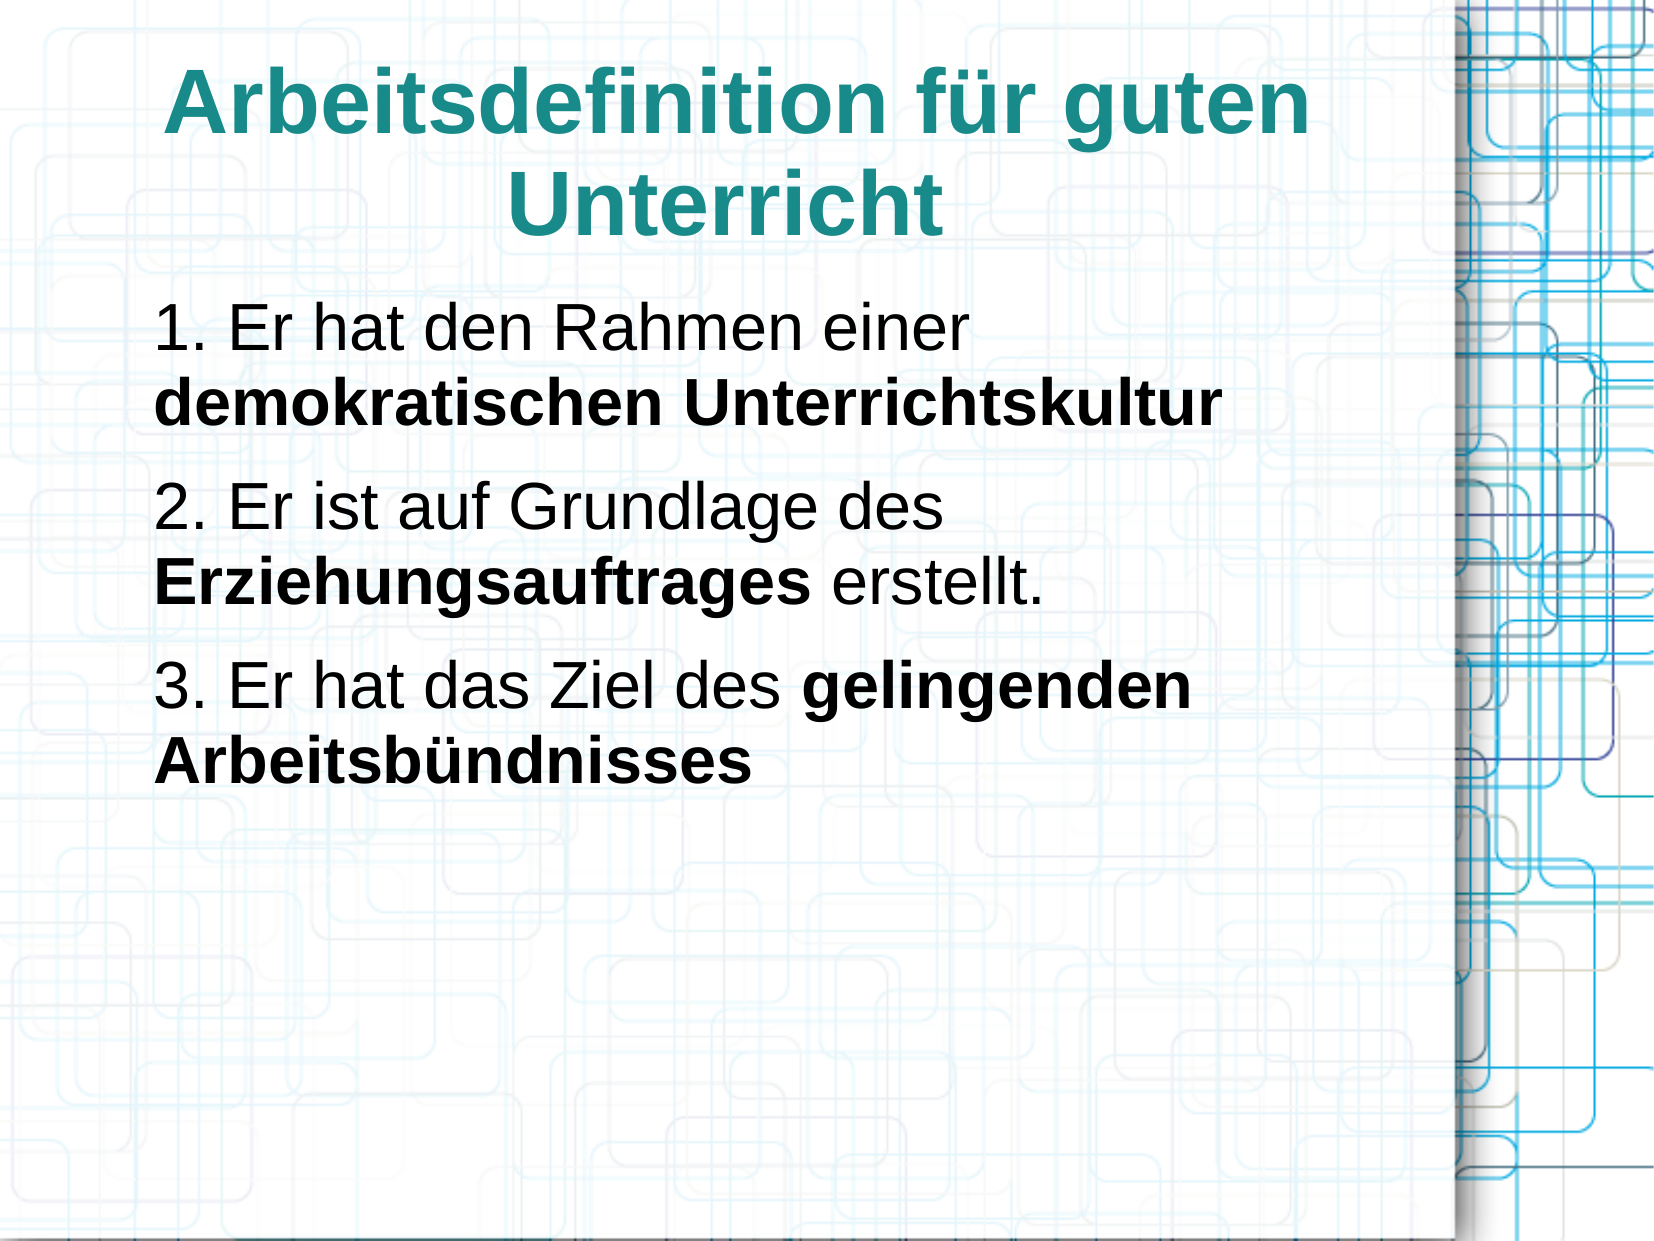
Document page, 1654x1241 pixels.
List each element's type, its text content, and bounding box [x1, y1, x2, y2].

picture [0, 0, 1654, 1241]
title Arbeitsdefinition für guten Unterricht [59, 49, 1418, 257]
list 1. Er hat den Rahmen einer demokratischen Unterrichtskultur 2. Er ist auf Grundlage des Erziehungsauftrages erstellt. 3. Er hat das Ziel des gelingenden Arbeitsbündnisses [82, 290, 1418, 1109]
